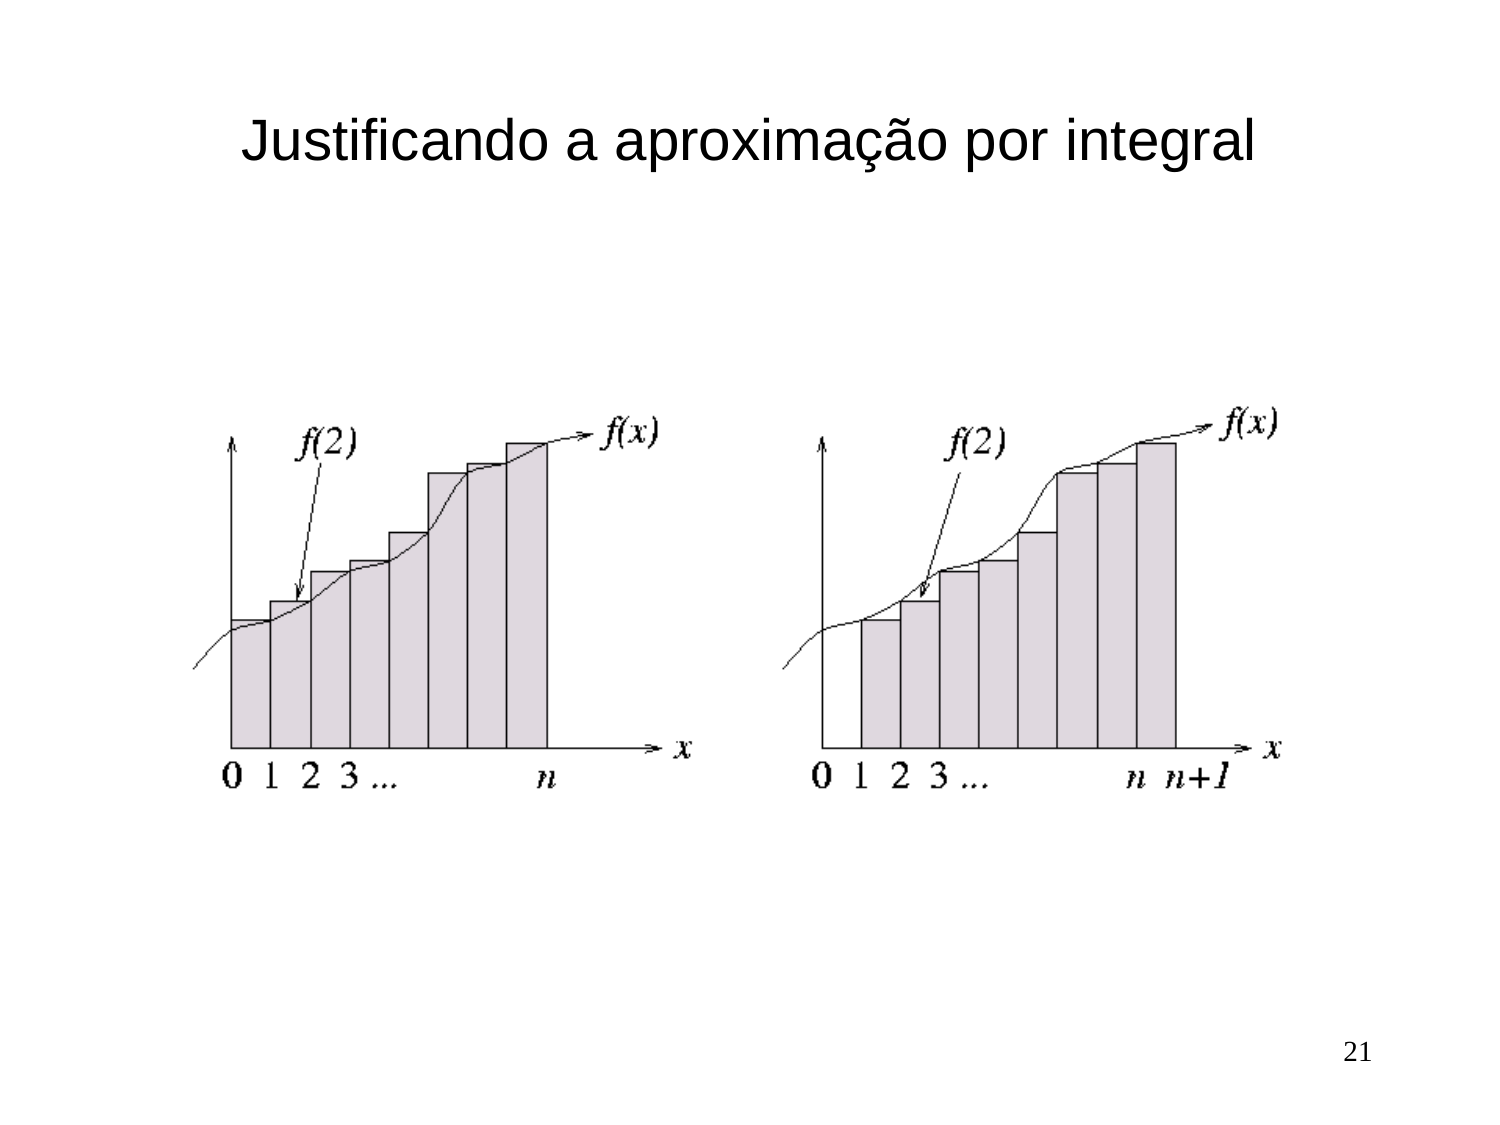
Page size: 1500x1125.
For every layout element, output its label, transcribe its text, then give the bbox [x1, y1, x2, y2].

chart [187, 310, 1313, 815]
title Justificando a aproximação por integral [112, 99, 1388, 175]
